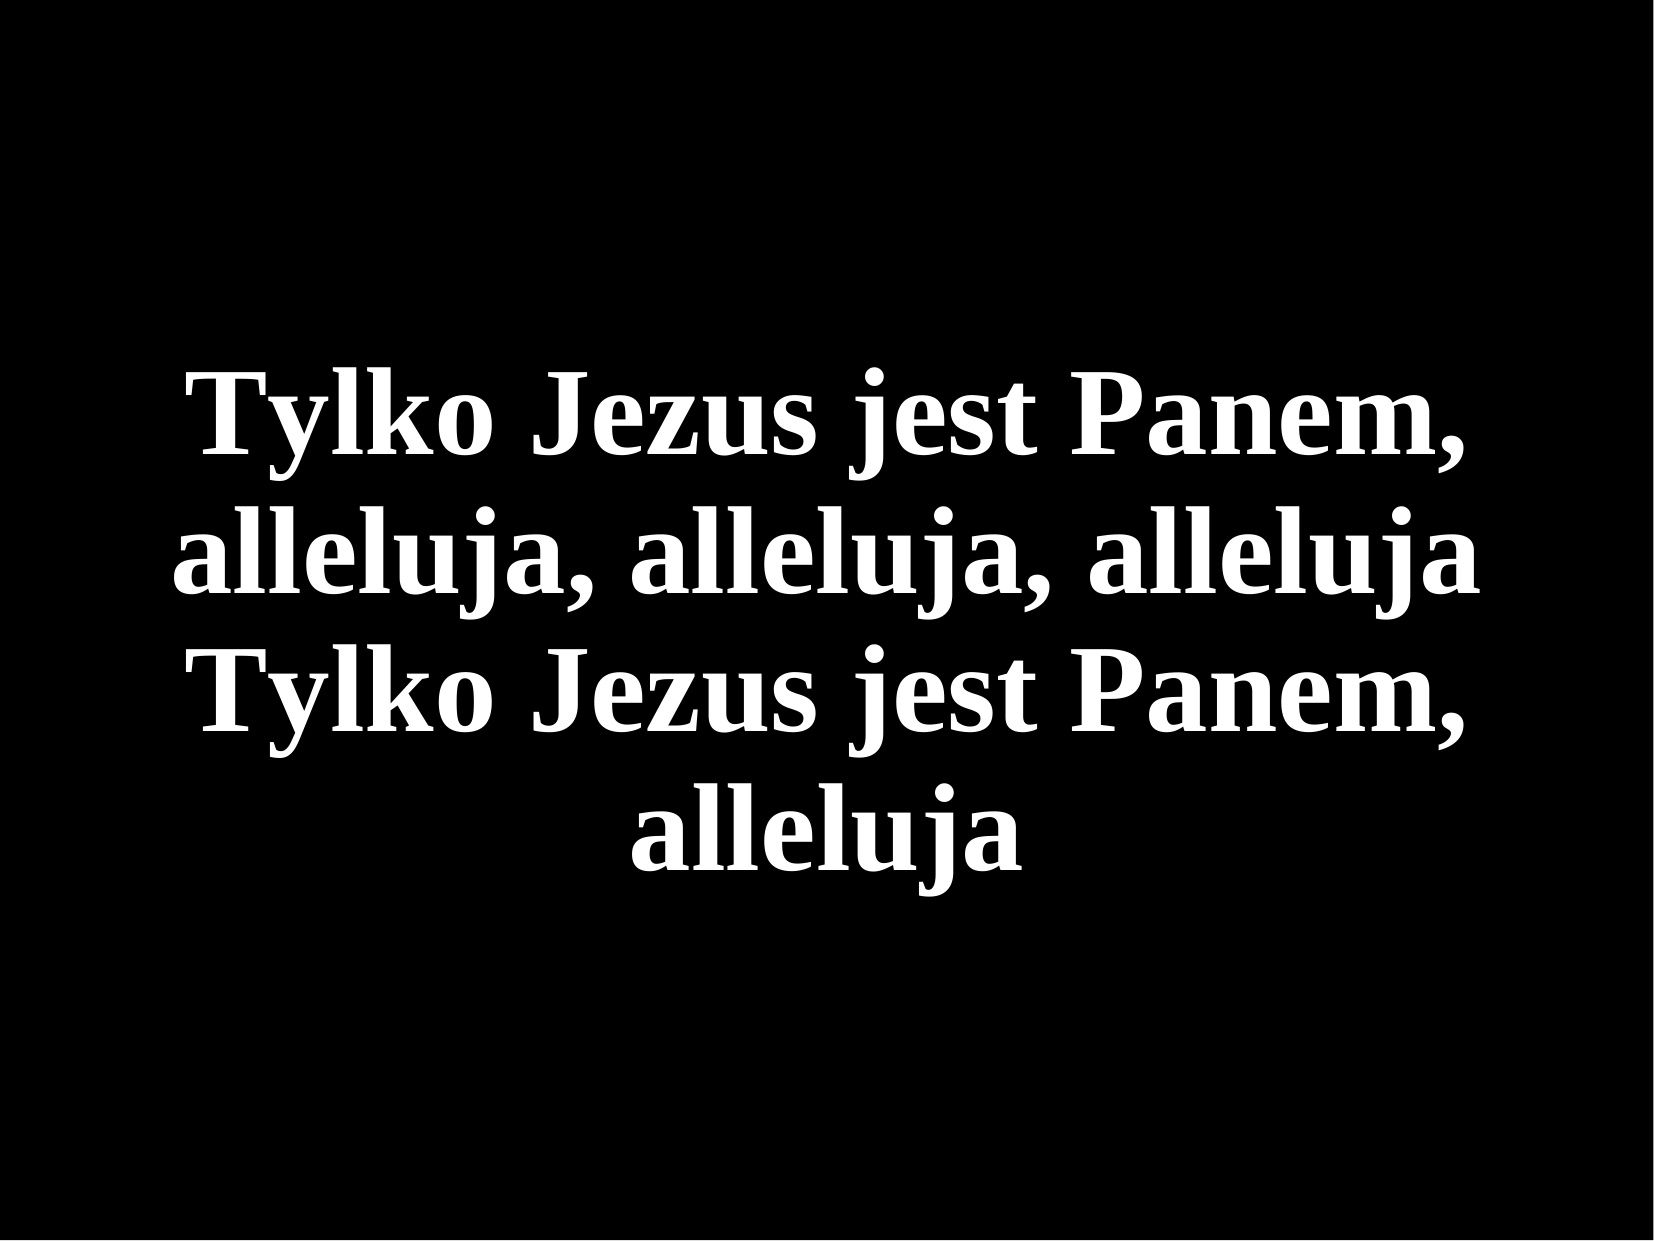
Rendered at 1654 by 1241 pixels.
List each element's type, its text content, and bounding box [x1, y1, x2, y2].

title Tylko Jezus jest Panem, alleluja, alleluja, alleluja Tylko Jezus jest Panem, alleluja [0, 0, 1654, 1241]
